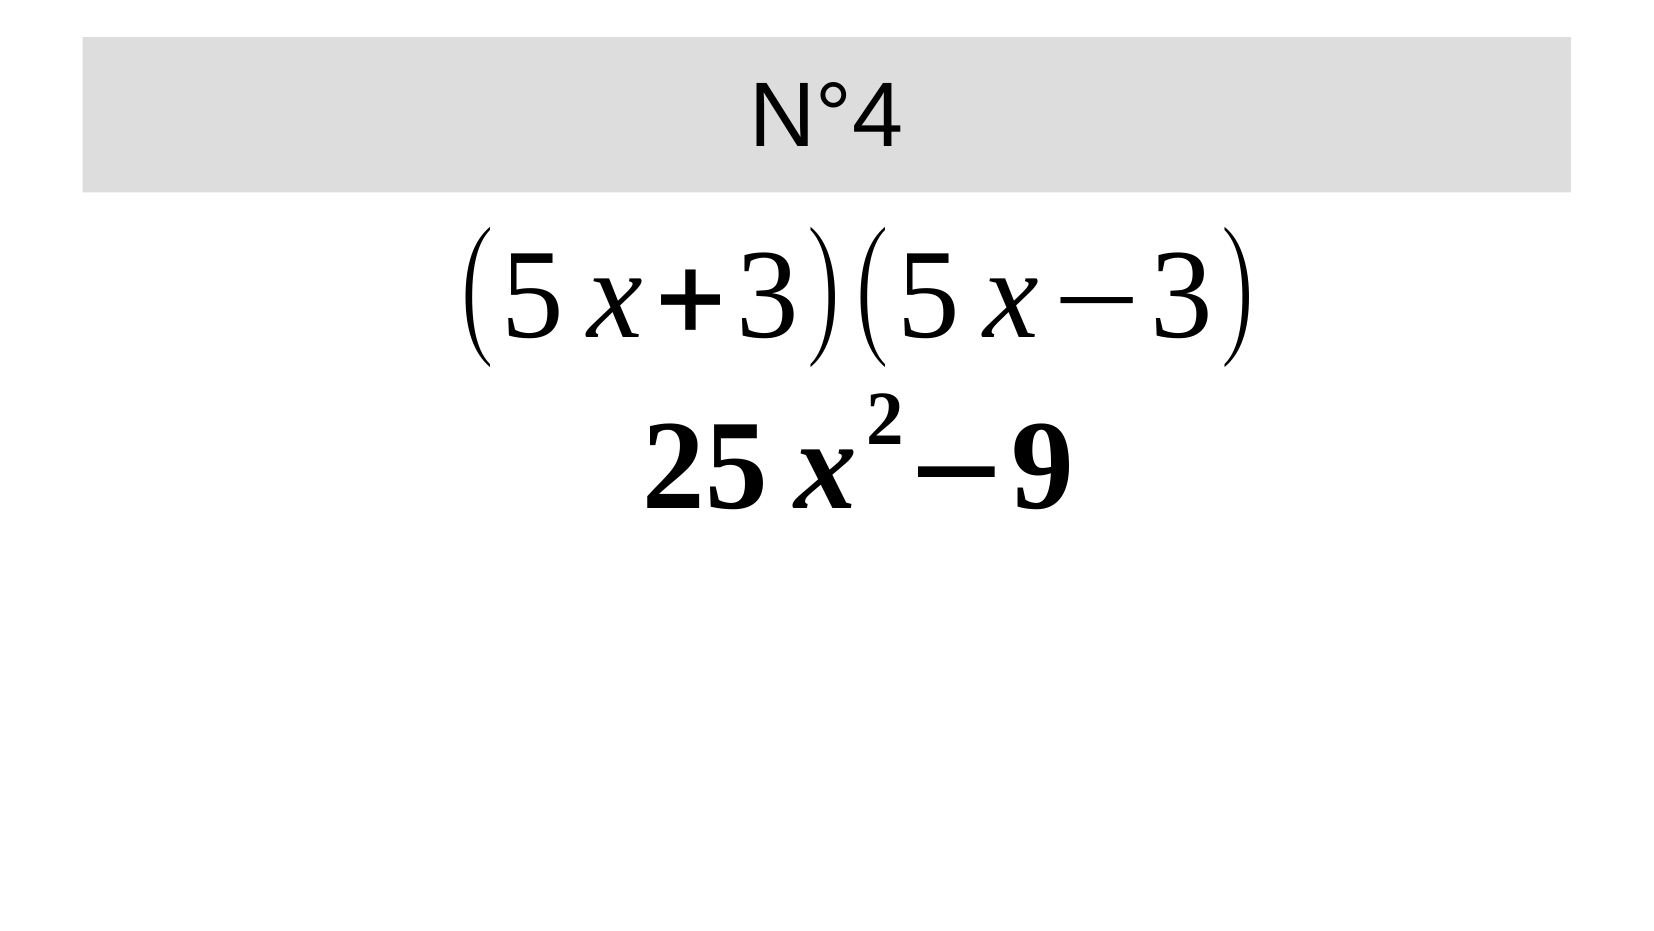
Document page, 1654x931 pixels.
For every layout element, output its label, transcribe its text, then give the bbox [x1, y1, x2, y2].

chart [448, 224, 1267, 537]
title N°4 [82, 37, 1571, 193]
